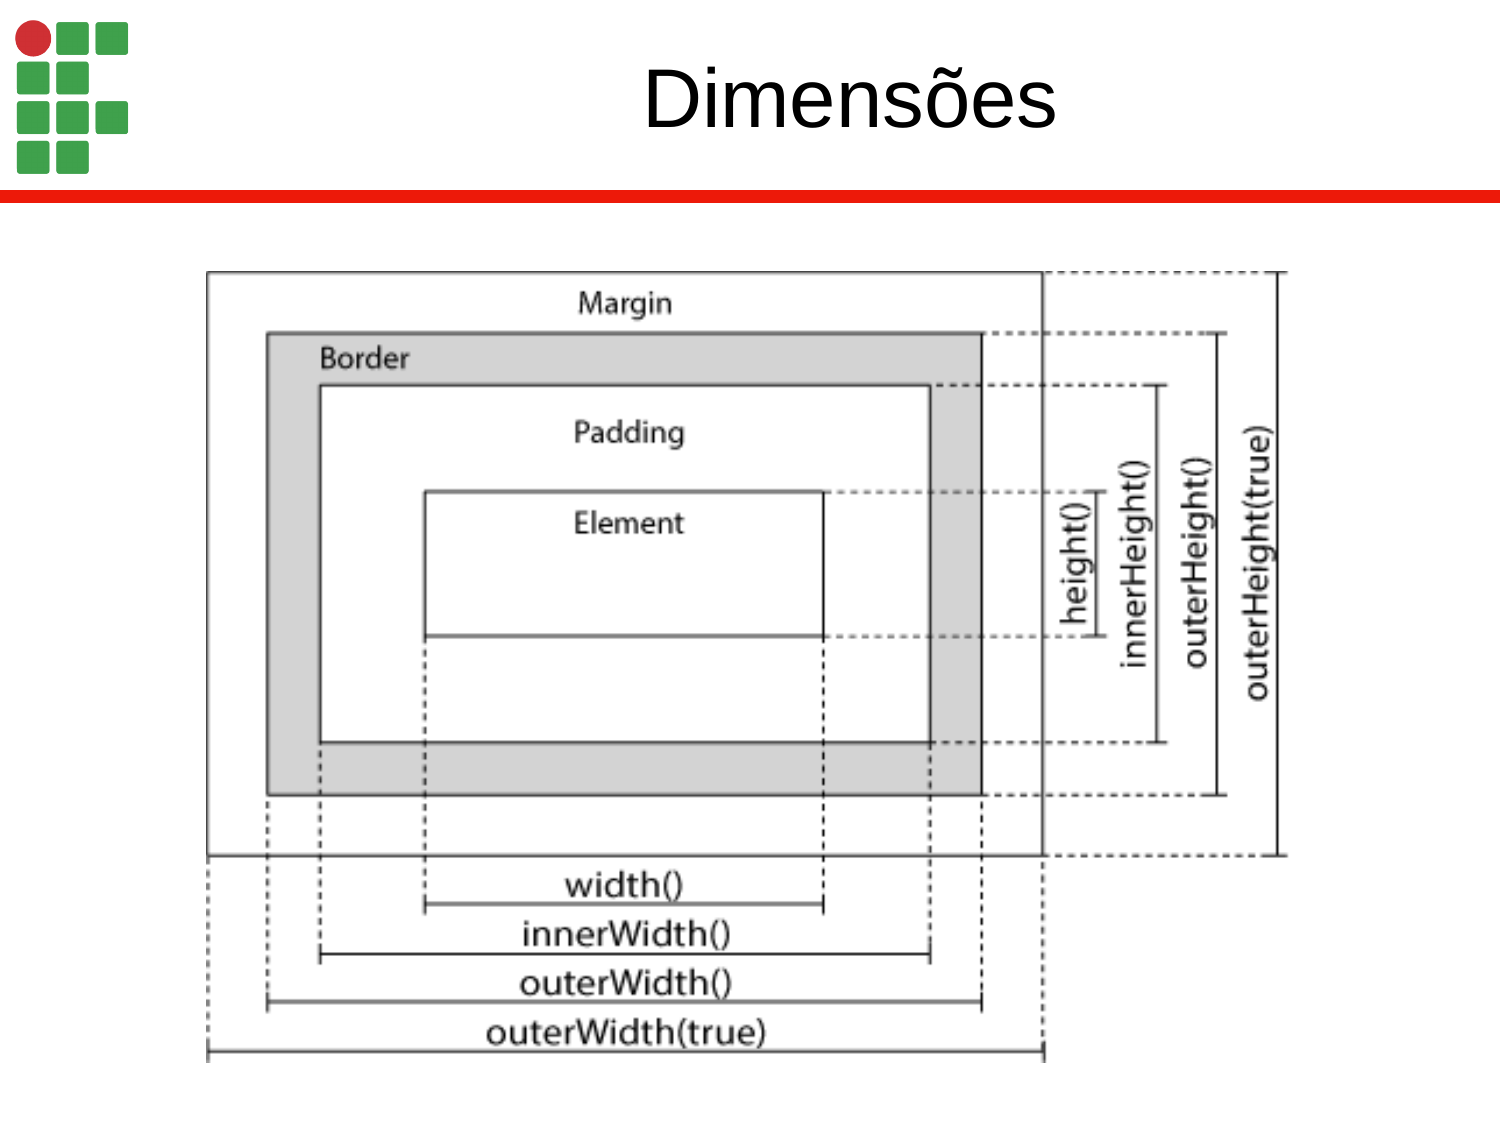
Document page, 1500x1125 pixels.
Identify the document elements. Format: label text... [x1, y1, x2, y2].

picture [14, 16, 130, 178]
picture [206, 271, 1342, 1063]
title Dimensões [230, 0, 1471, 202]
